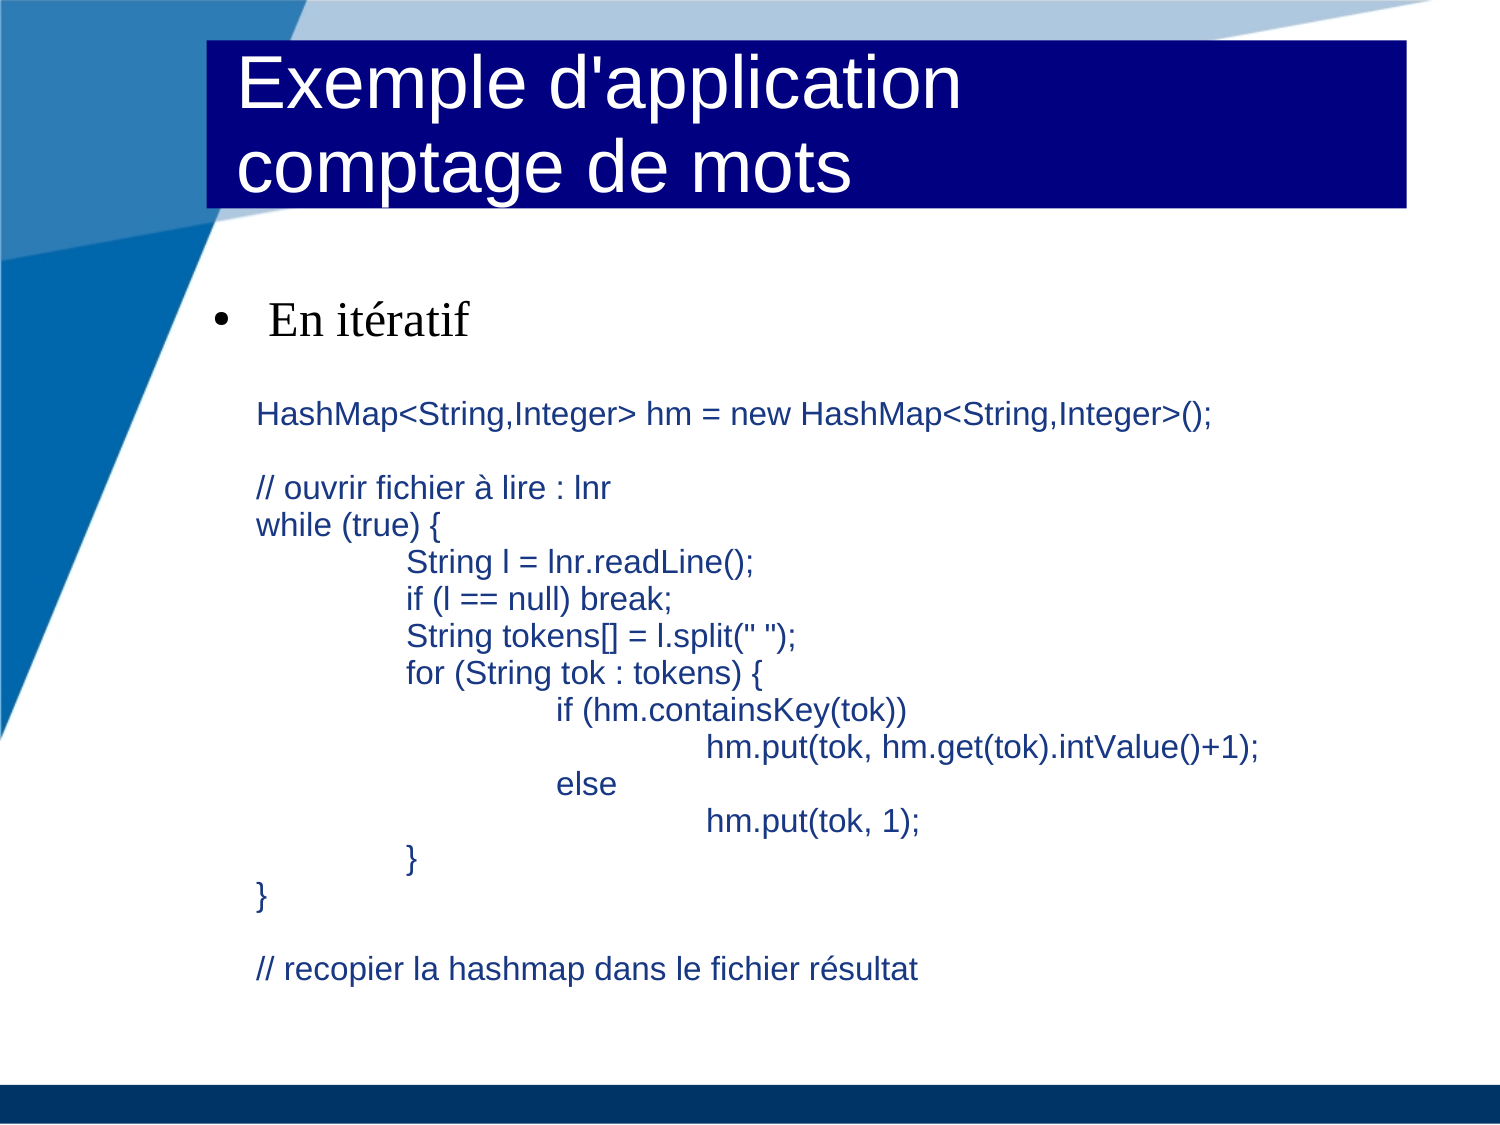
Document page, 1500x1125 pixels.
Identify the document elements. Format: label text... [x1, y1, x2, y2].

text_box HashMap<String,Integer> hm = new HashMap<String,Integer>(); // ouvrir fichier à lire : lnr while (true) { String l = lnr.readLine(); if (l == null) break; String tokens[] = l.split(" "); for (String tok : tokens) { if (hm.containsKey(tok)) hm.put(tok, hm.get(tok).intValue()+1); else hm.put(tok, 1); } } // recopier la hashmap dans le fichier résultat [241, 387, 1333, 1041]
list En itératif [212, 292, 1388, 388]
title Exemple d'application comptage de mots [206, 40, 1407, 209]
picture [0, 0, 1500, 842]
